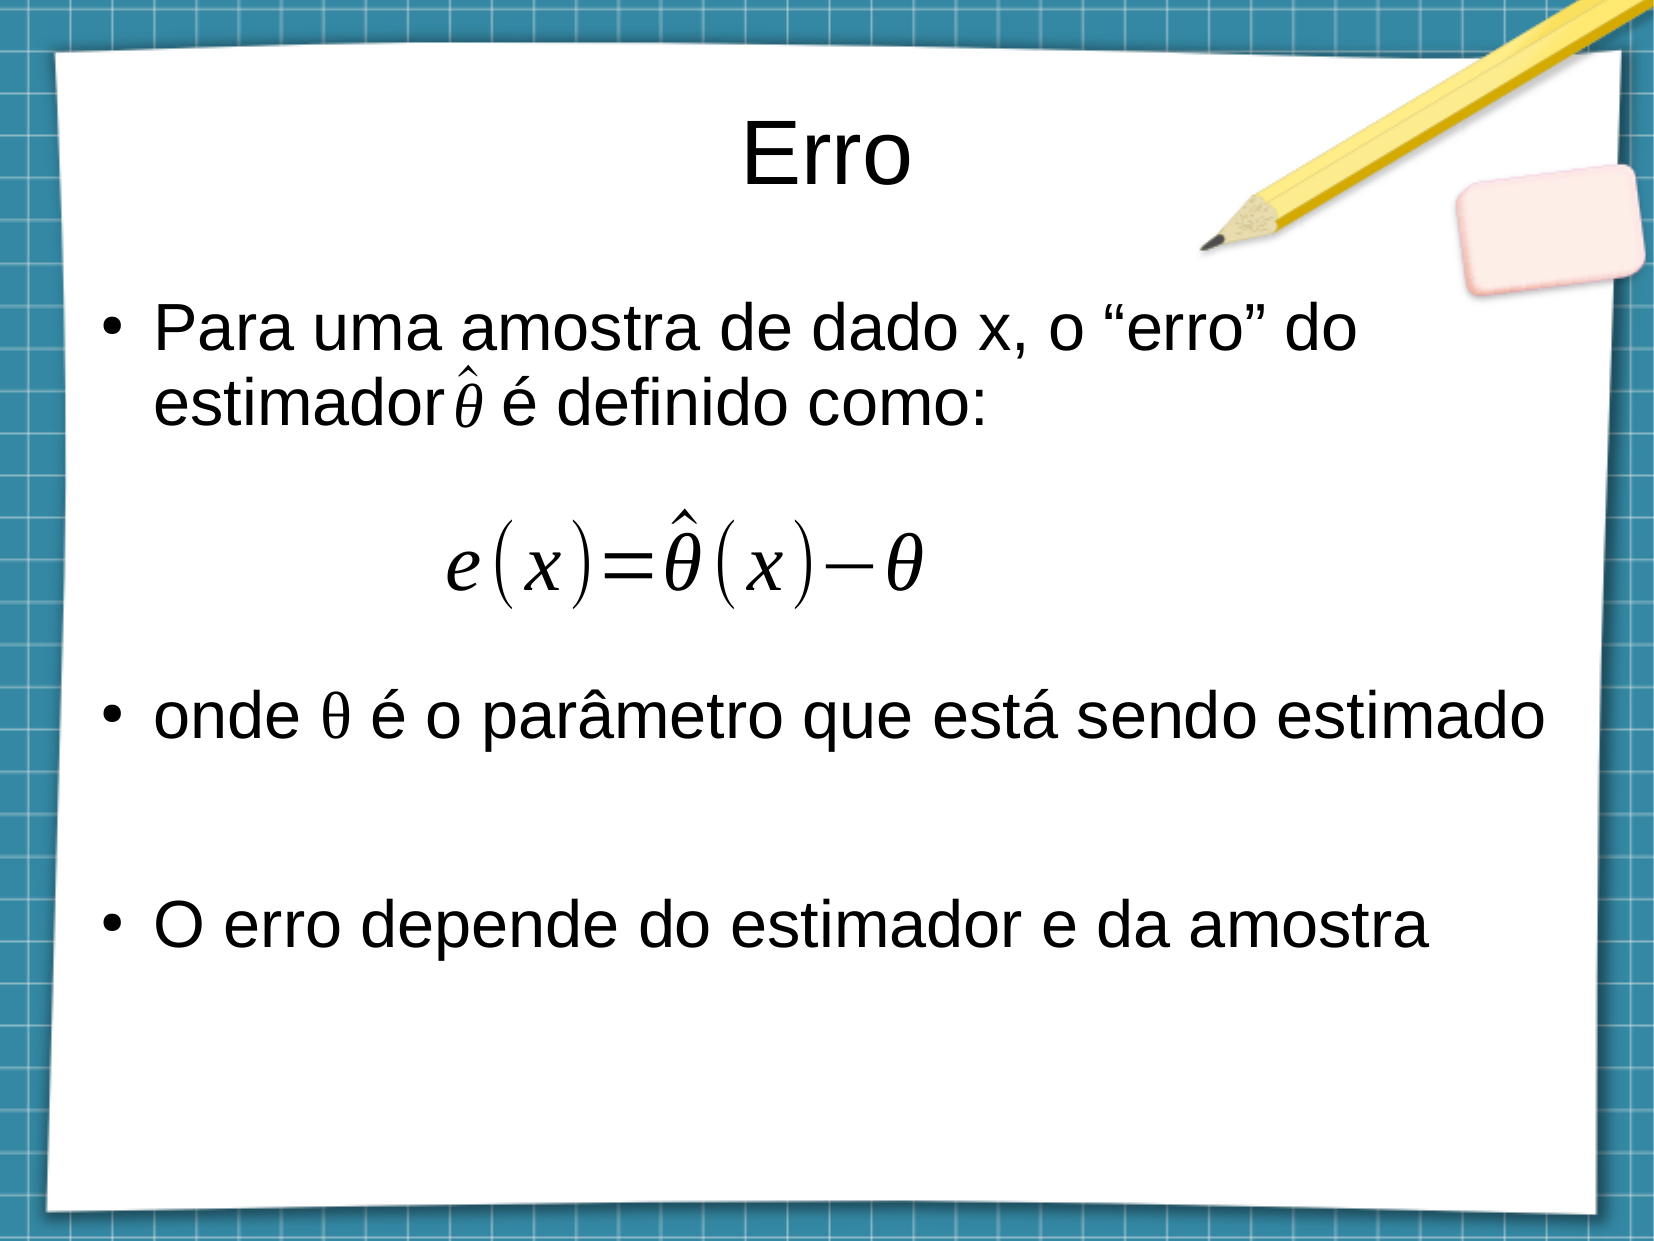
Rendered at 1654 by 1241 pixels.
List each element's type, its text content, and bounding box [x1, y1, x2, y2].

chart [437, 505, 934, 615]
title Erro [82, 49, 1571, 257]
chart [446, 362, 492, 441]
picture [0, 0, 1654, 1241]
list Para uma amostra de dado x, o “erro” do estimador é definido como: onde θ é o parâmetro que está sendo estimado O erro depende do estimador e da amostra [82, 290, 1571, 1010]
